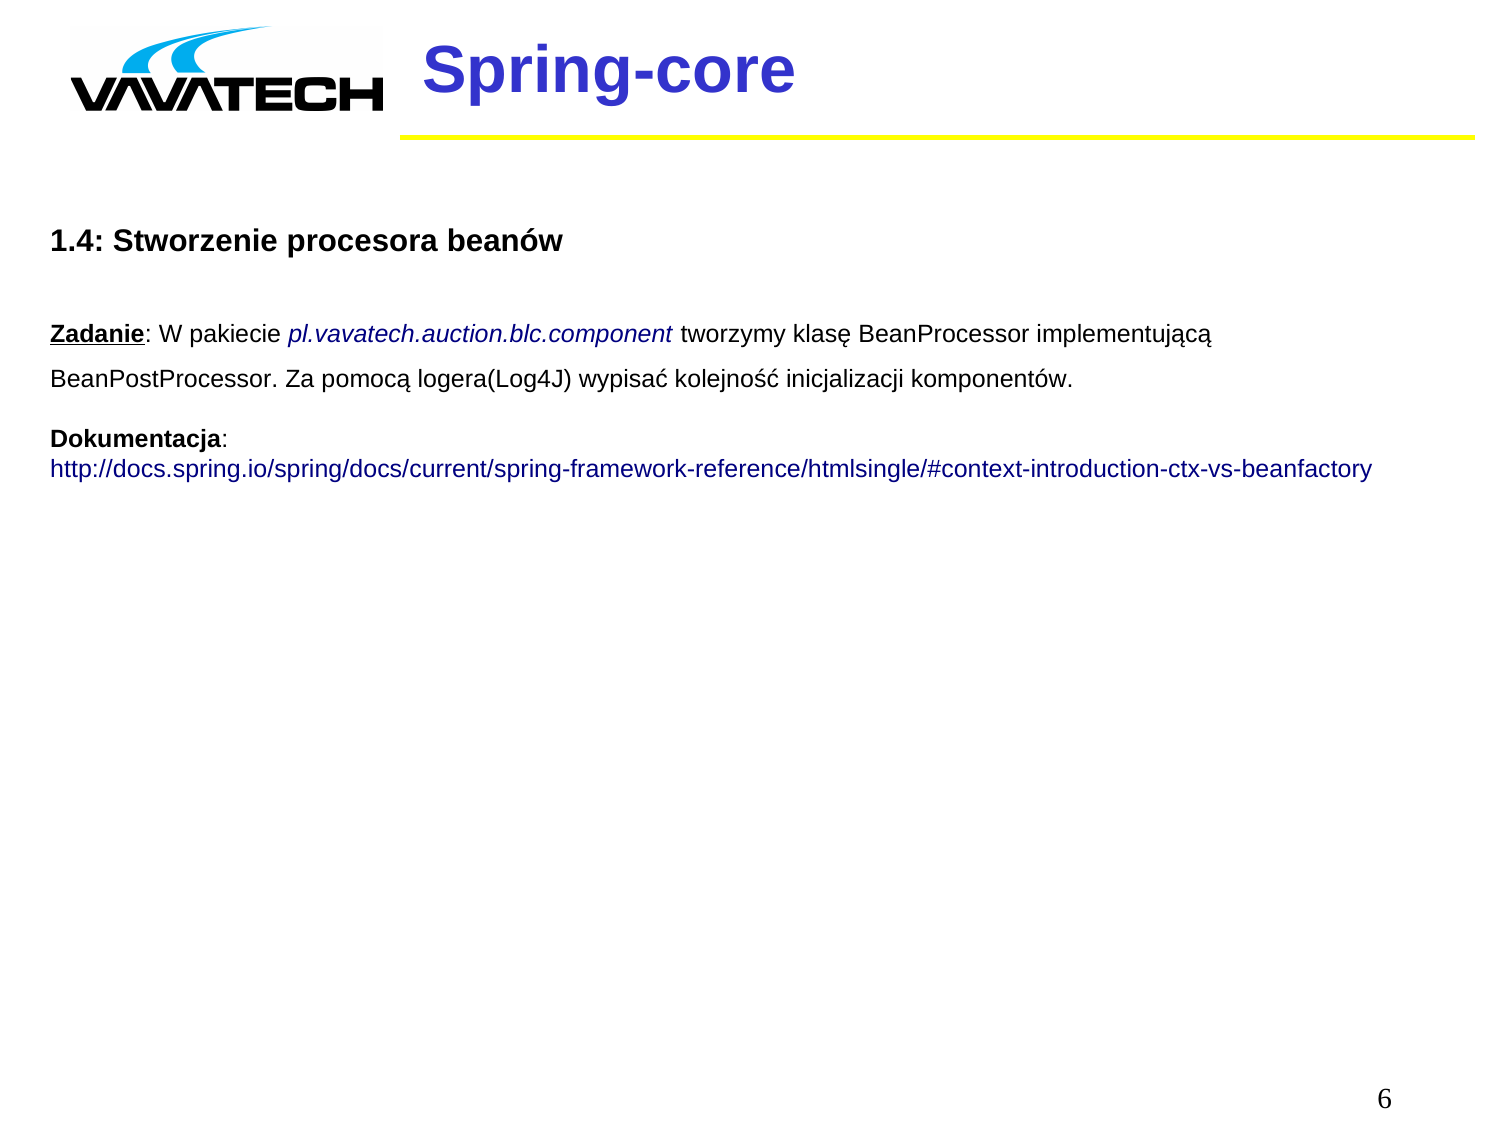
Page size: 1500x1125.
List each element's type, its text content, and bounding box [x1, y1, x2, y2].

title Spring-core [407, 0, 1479, 157]
picture [70, 26, 383, 111]
text_box 1.4: Stworzenie procesora beanów Zadanie: W pakiecie pl.vavatech.auction.blc.component tworzymy klasę BeanProcessor implementującą BeanPostProcessor. Za pomocą logera(Log4J) wypisać kolejność inicjalizacji komponentów. Dokumentacja: http://docs.spring.io/spring/docs/current/spring-framework-reference/htmlsingle/#context-introduction-ctx-vs-beanfactory [35, 212, 1404, 703]
